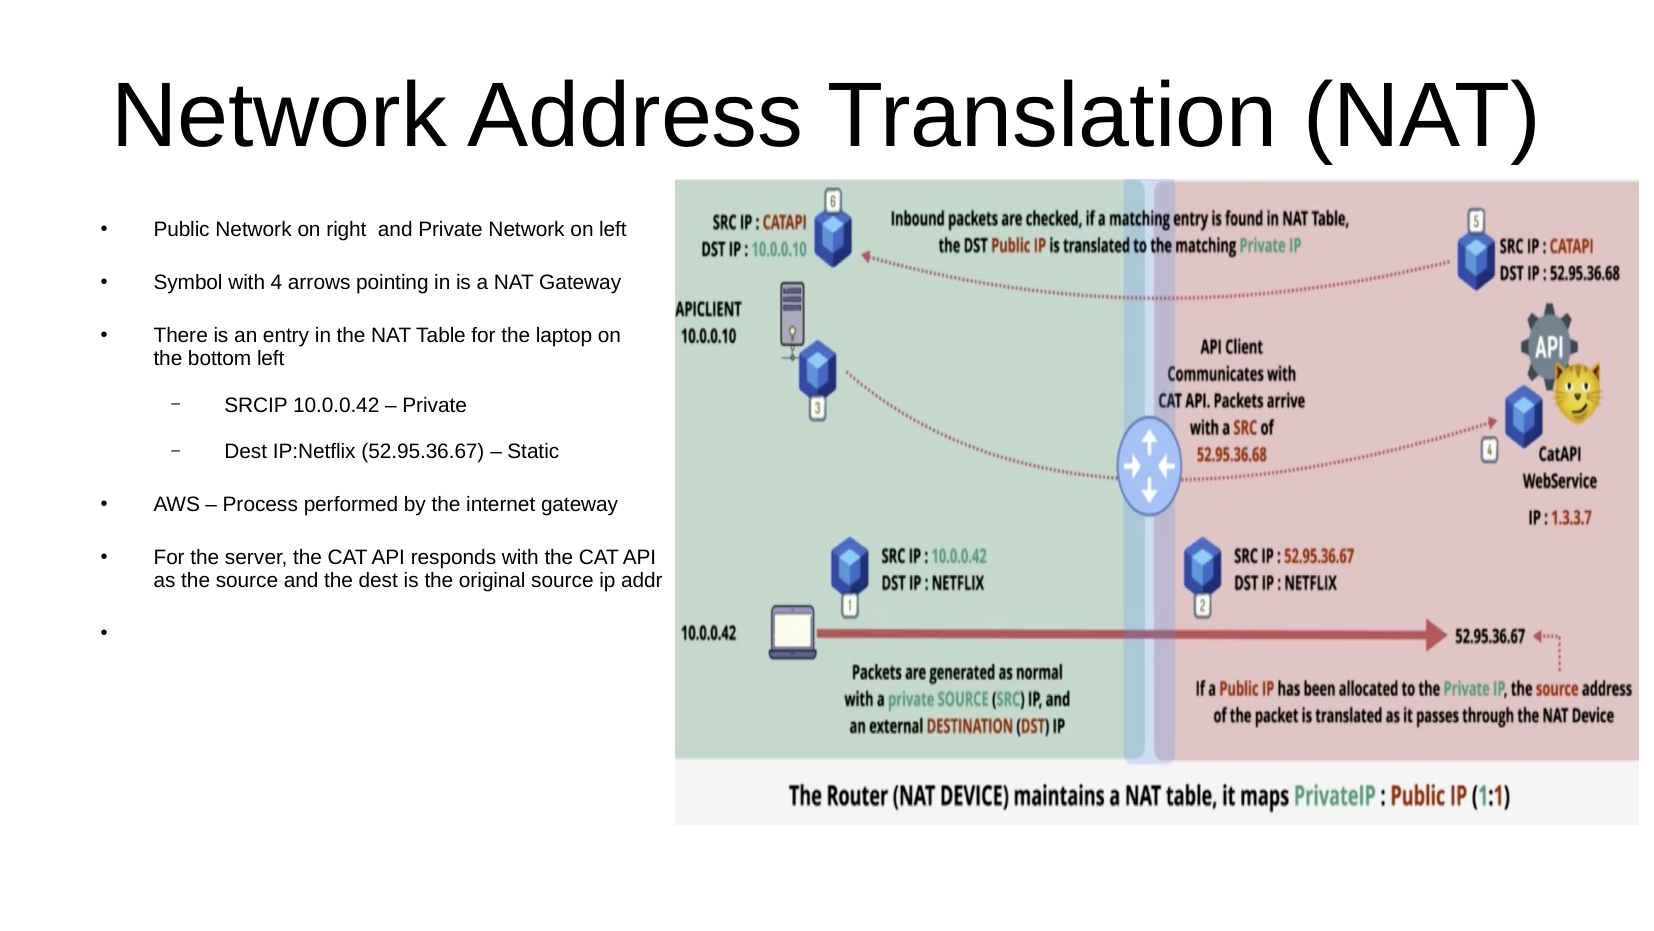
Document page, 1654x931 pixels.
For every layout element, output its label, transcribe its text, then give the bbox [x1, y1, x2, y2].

picture [675, 179, 1639, 826]
list Public Network on right and Private Network on left Symbol with 4 arrows pointing in is a NAT Gateway There is an entry in the NAT Table for the laptop on the bottom left SRCIP 10.0.0.42 – Private Dest IP:Netflix (52.95.36.67) – Static AWS – Process performed by the internet gateway For the server, the CAT API responds with the CAT API as the source and the dest is the original source ip addr [82, 217, 675, 758]
title Network Address Translation (NAT) [82, 37, 1571, 193]
